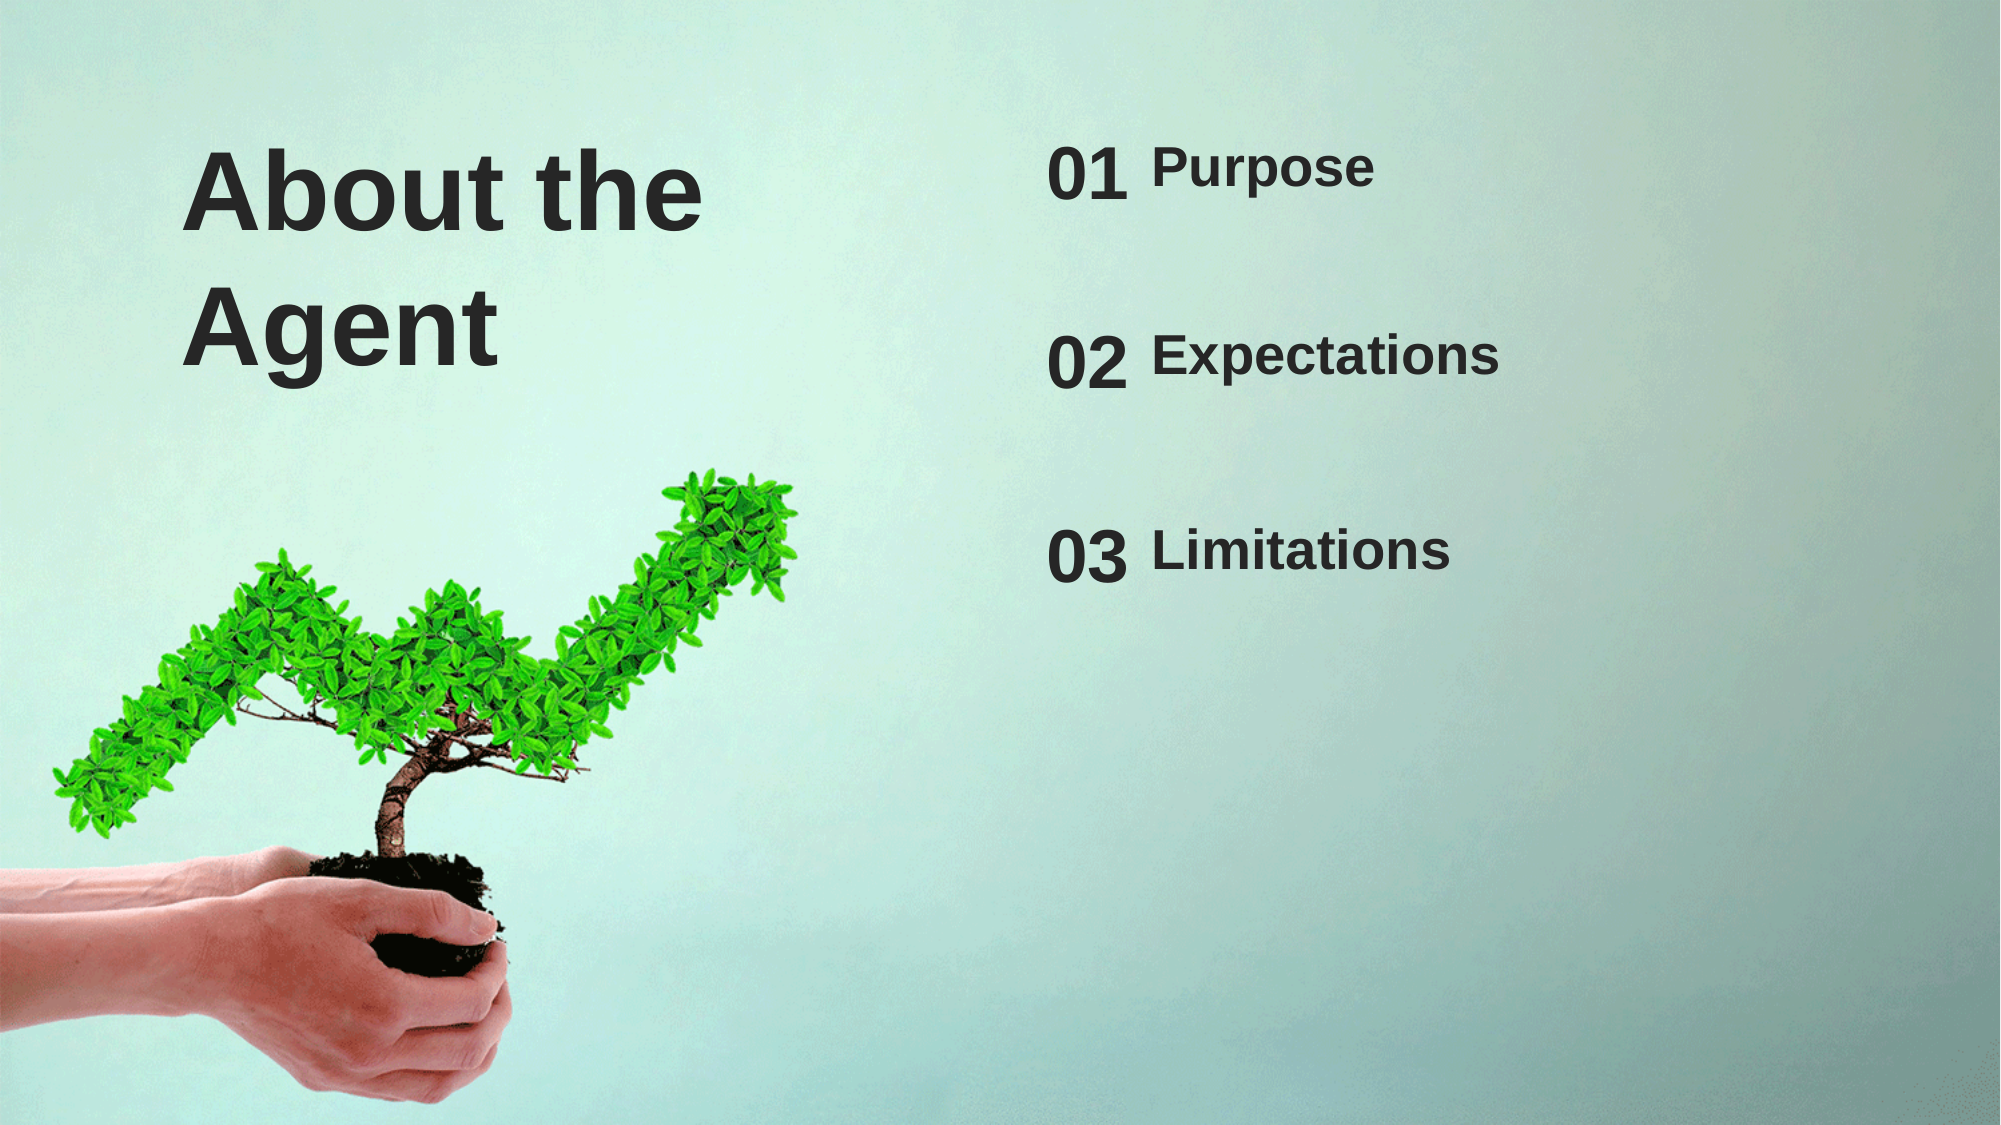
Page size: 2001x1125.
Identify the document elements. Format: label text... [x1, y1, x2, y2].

text_box 01 [1009, 117, 1167, 222]
text_box 02 [1009, 305, 1167, 411]
text_box About the Agent [165, 110, 827, 396]
text_box Purpose [1167, 122, 1874, 205]
text_box 03 [1009, 500, 1167, 606]
text_box Expectations [1167, 311, 1874, 394]
text_box Limitations [1167, 505, 1874, 588]
picture [0, 0, 2001, 1125]
